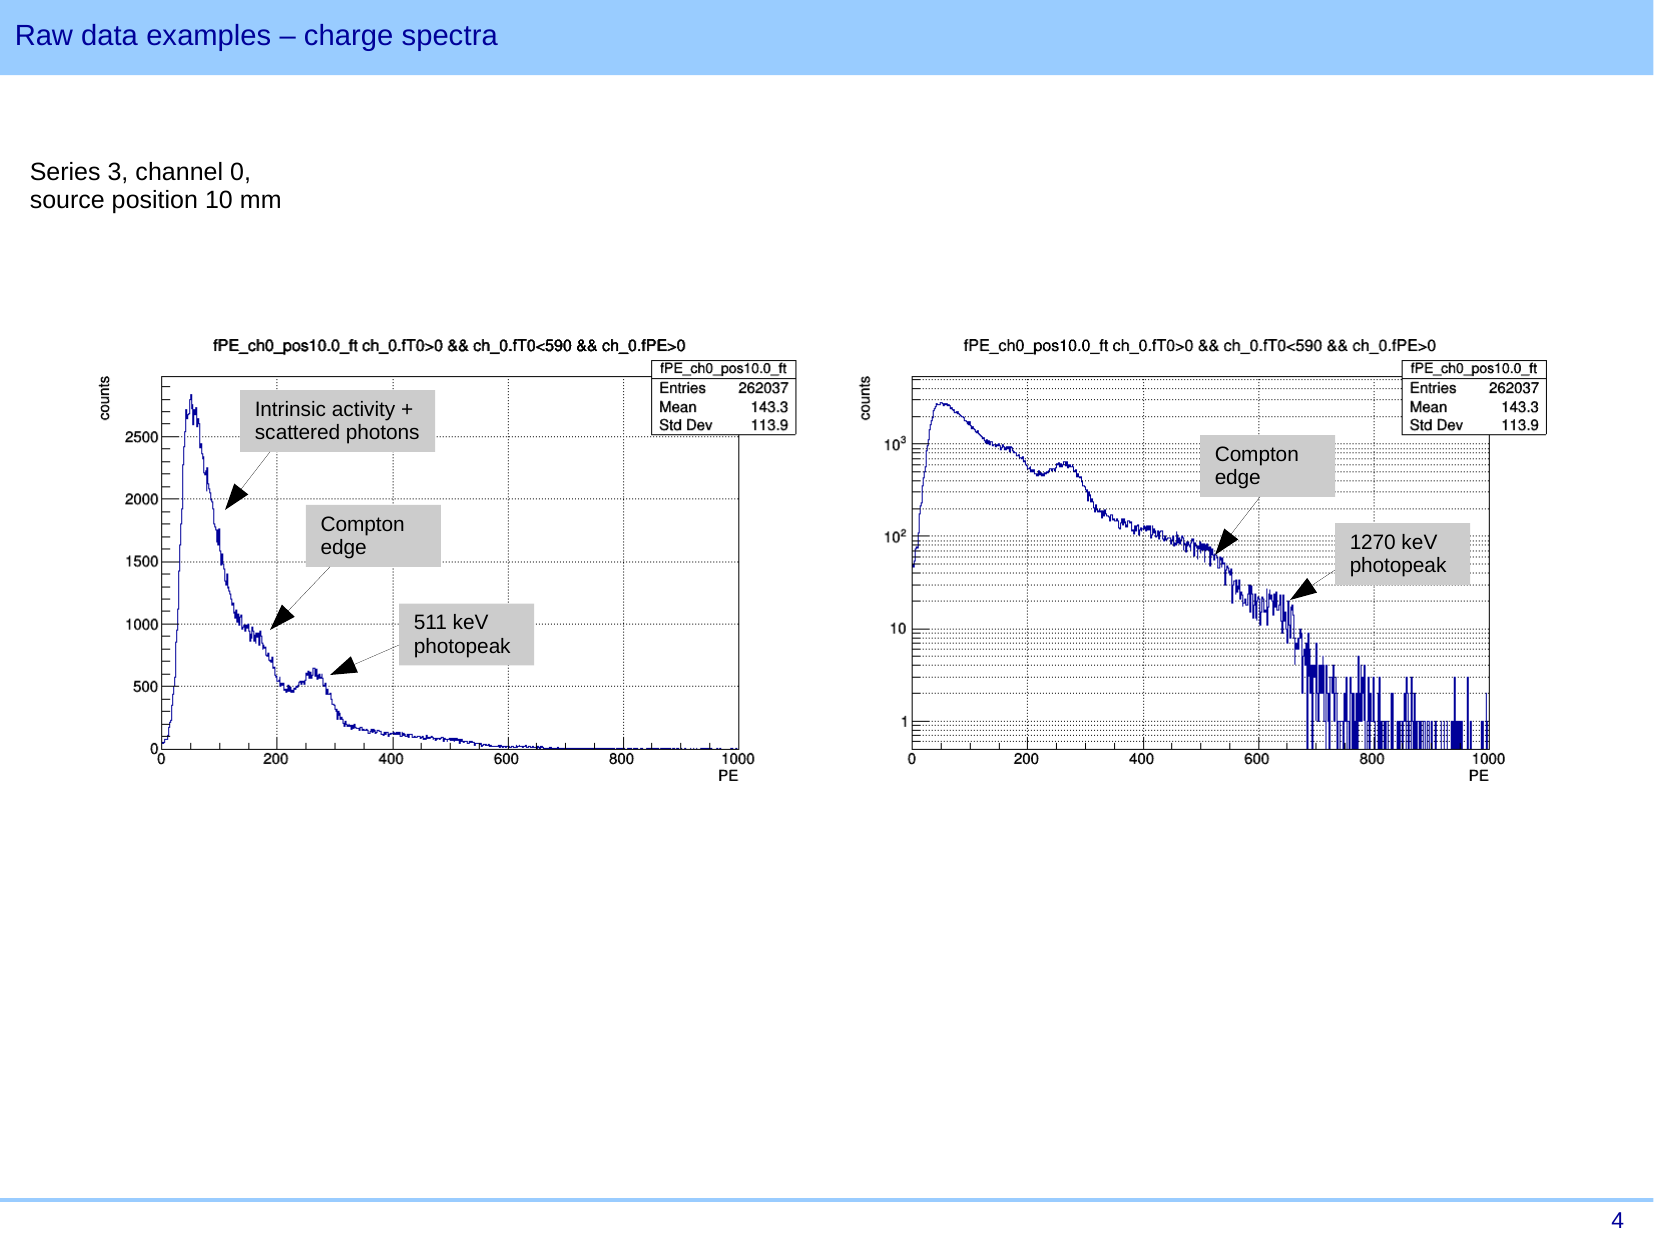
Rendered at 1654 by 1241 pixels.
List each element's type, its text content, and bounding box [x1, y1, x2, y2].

text_box 511 keV photopeak [399, 603, 535, 666]
text_box Raw data examples – charge spectra [0, 11, 1096, 60]
text_box 1270 keV photopeak [1335, 523, 1471, 586]
picture [76, 326, 1577, 801]
text_box [0, 0, 1654, 76]
text_box Compton edge [305, 504, 441, 567]
text_box 4 [1590, 1200, 1654, 1241]
text_box Series 3, channel 0, source position 10 mm [15, 150, 376, 222]
text_box Compton edge [1200, 435, 1336, 497]
text_box Intrinsic activity + scattered photons [240, 390, 436, 452]
